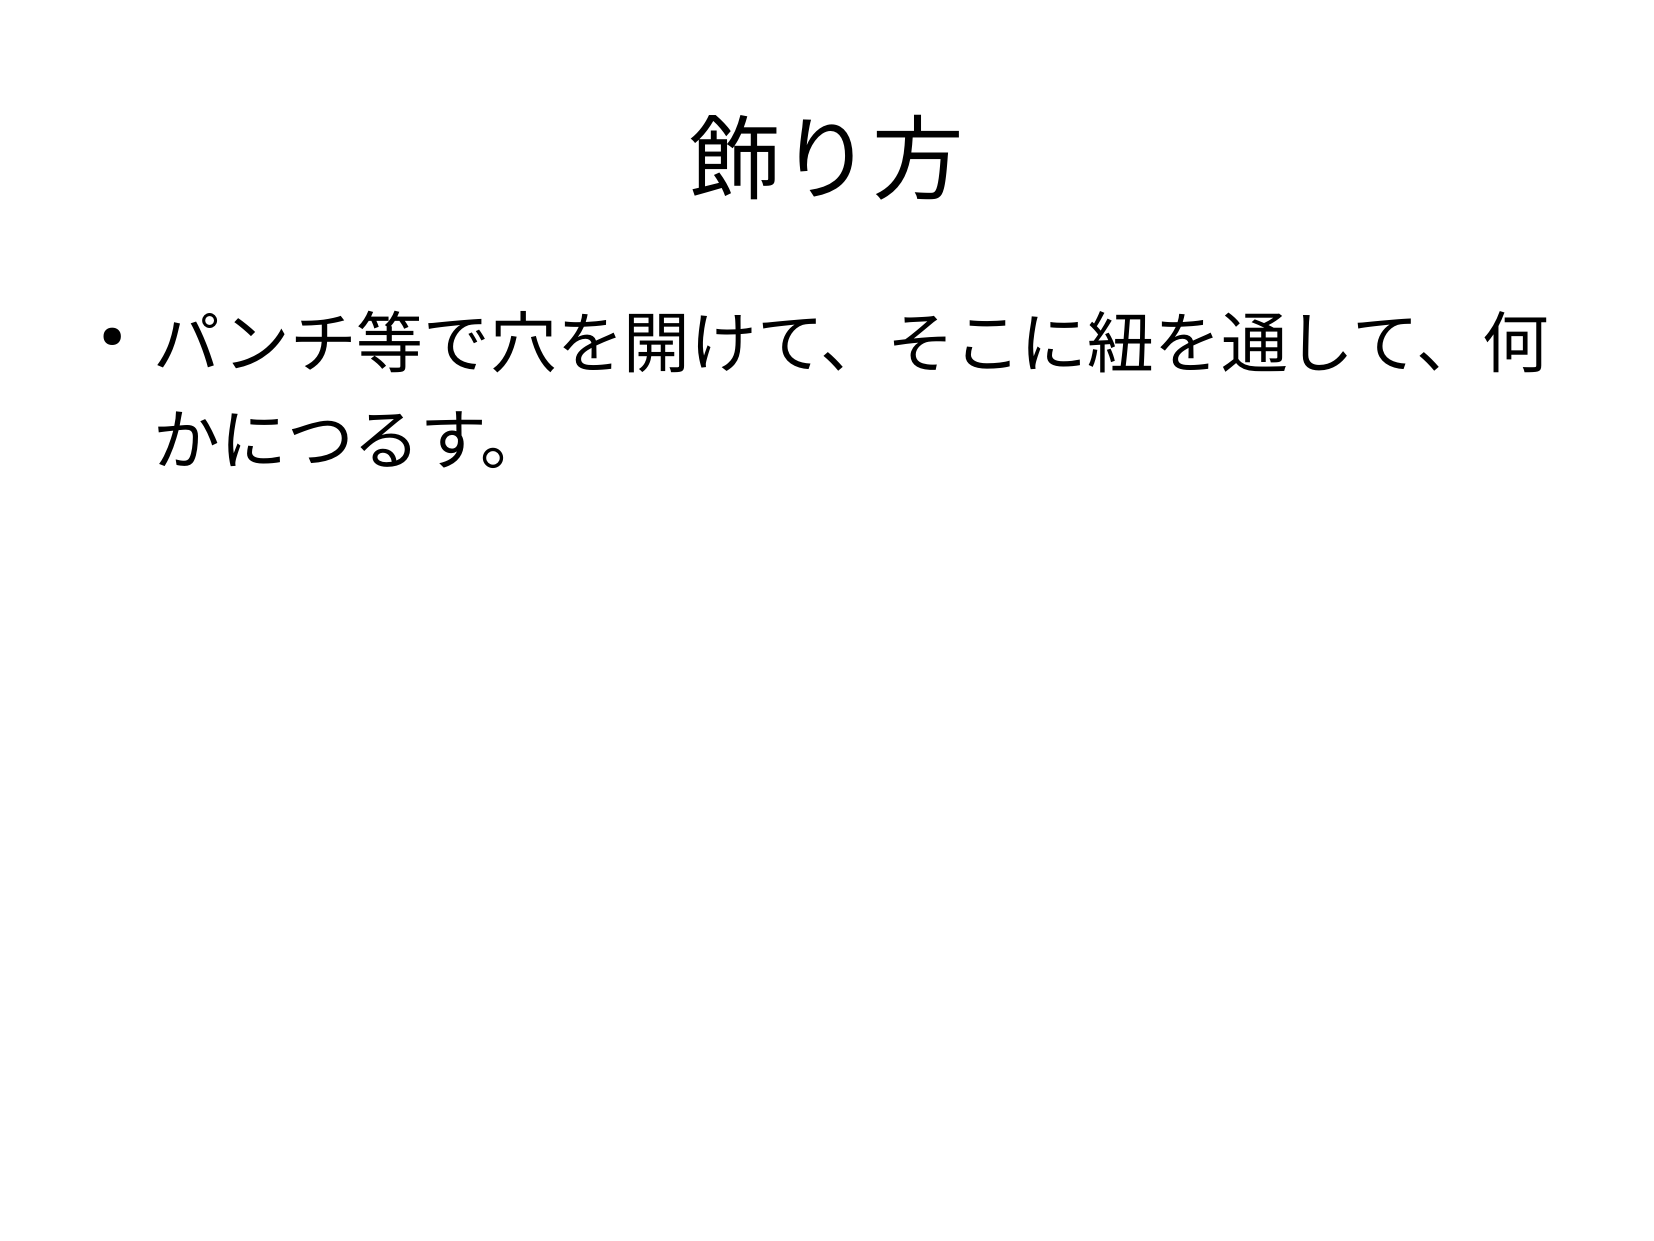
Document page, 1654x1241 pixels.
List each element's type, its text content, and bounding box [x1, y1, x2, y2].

title 飾り方 [82, 49, 1571, 257]
list パンチ等で穴を開けて、そこに紐を通して、何かにつるす。 [82, 290, 1571, 1109]
